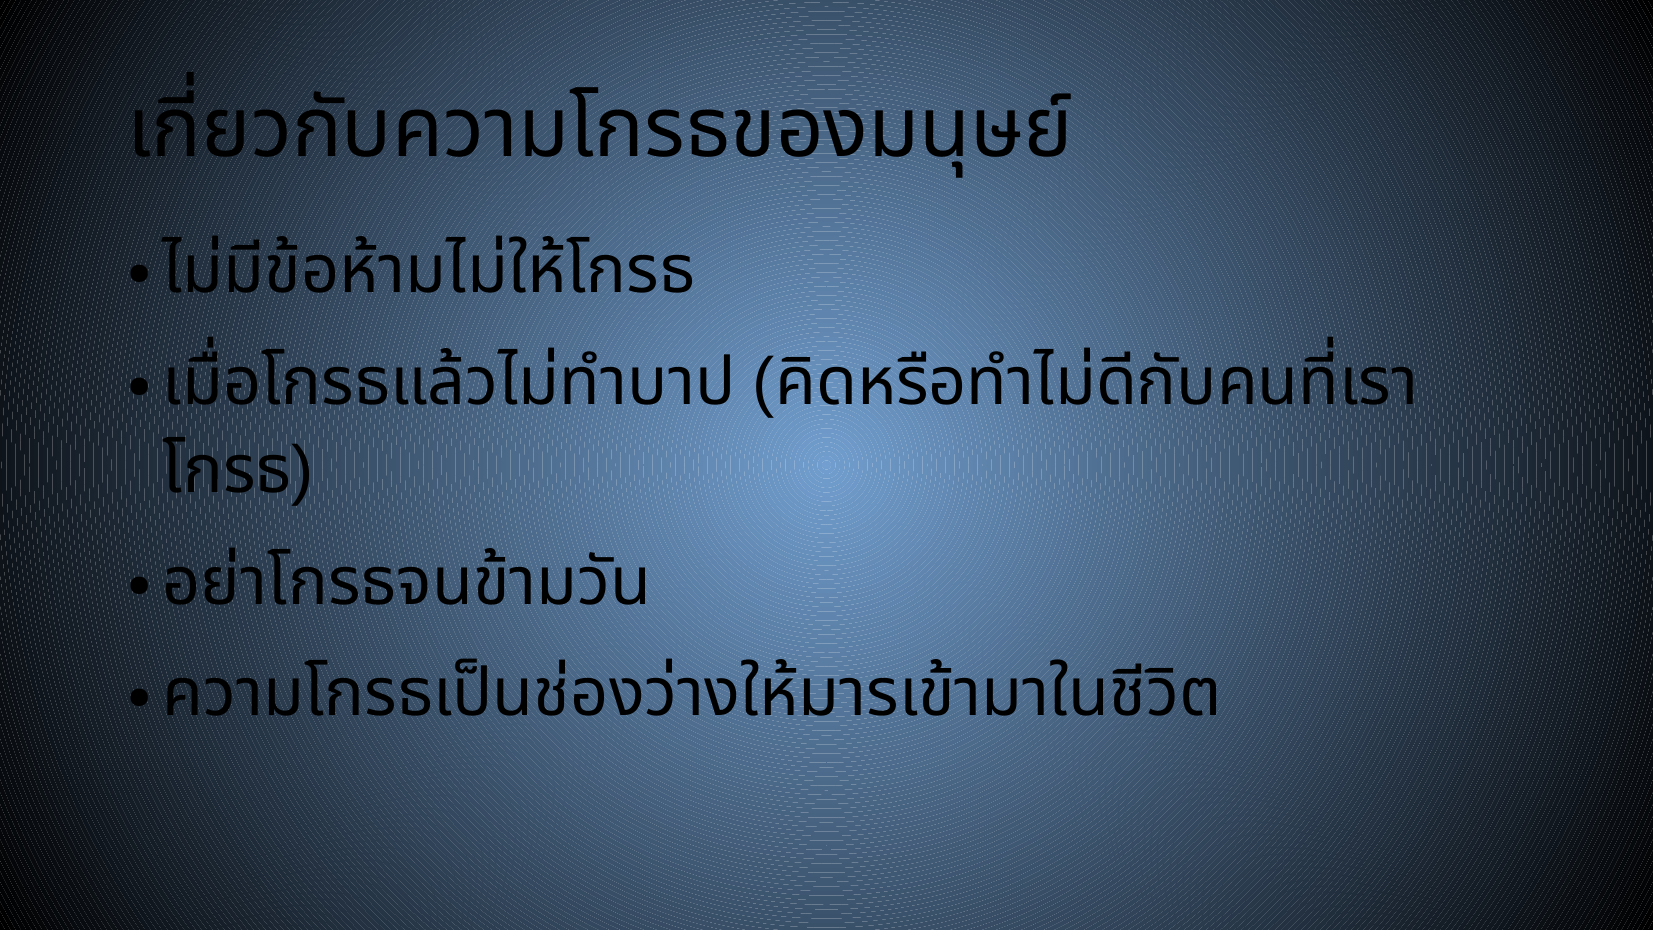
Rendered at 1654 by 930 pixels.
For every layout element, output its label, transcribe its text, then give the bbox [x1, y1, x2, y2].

text_box ไม่มีข้อห้ามไม่ให้โกรธ เมื่อโกรธแล้วไม่ทำบาป (คิดหรือทำไม่ดีกับคนที่เราโกรธ) อย่าโกรธจนข้ามวัน ความโกรธเป็นช่องว่างให้มารเข้ามาในชีวิต [112, 225, 1538, 788]
text_box เกี่ยวกับความโกรธของมนุษย์ [112, 75, 1538, 199]
